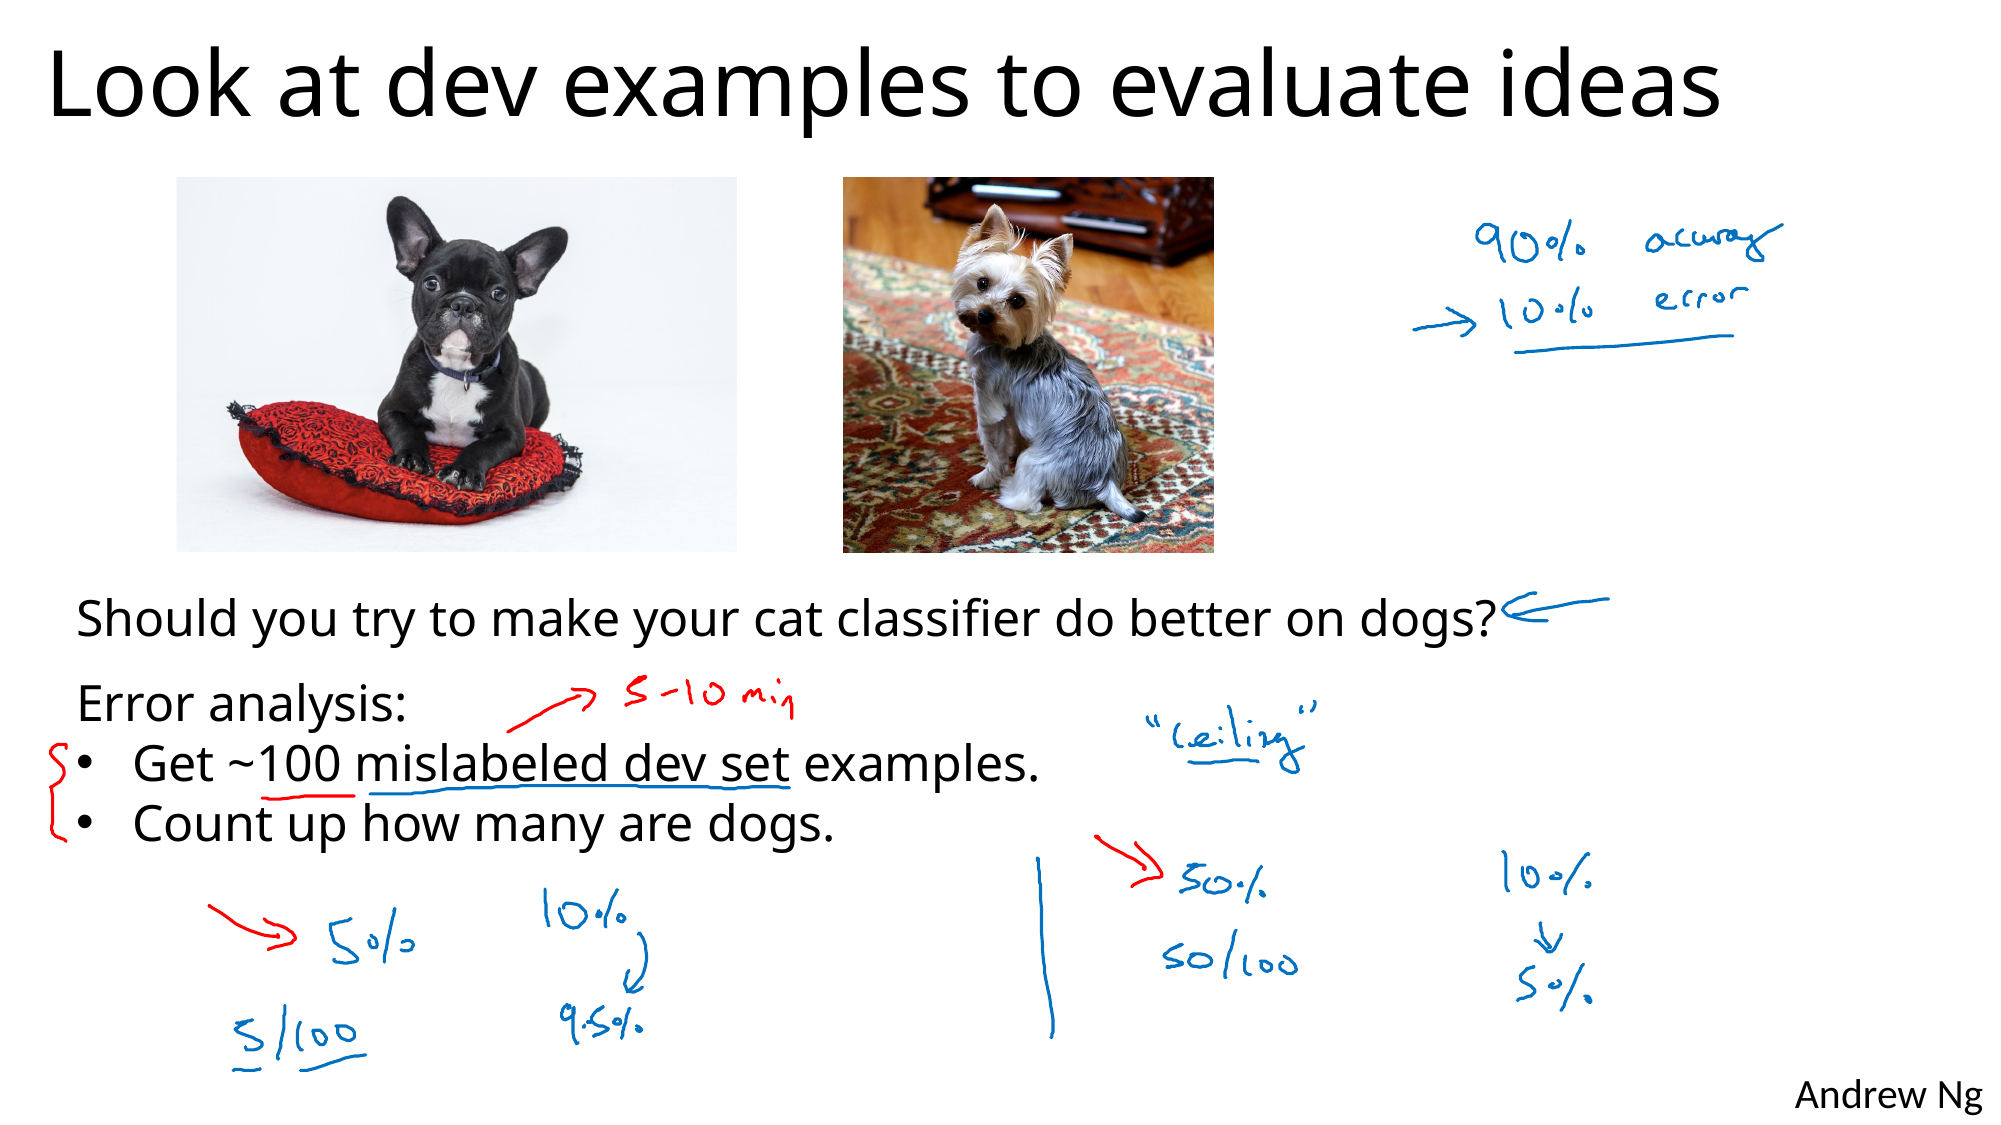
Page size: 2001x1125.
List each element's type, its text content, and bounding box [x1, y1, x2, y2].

title Look at dev examples to evaluate ideas [30, 29, 2000, 248]
picture [46, 177, 1788, 1076]
